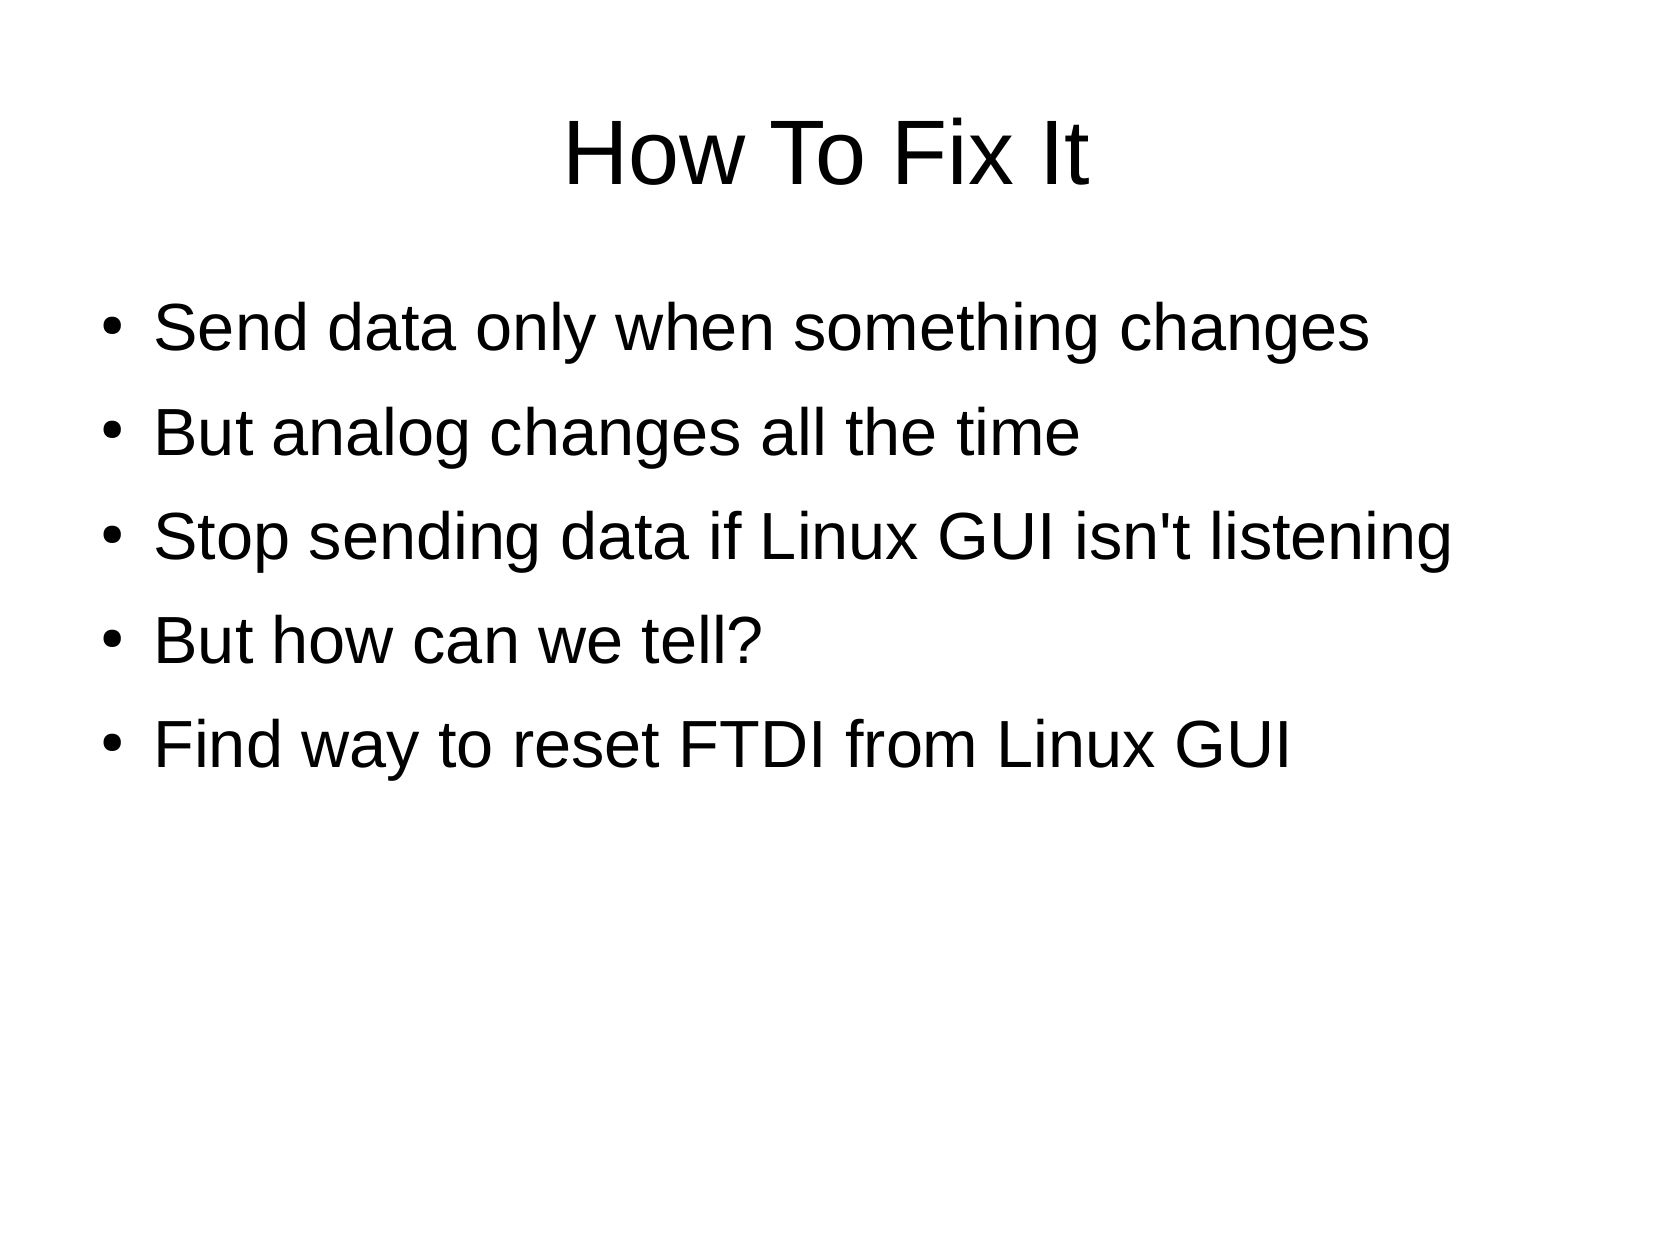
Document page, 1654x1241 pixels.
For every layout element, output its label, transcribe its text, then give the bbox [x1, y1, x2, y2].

title How To Fix It [82, 49, 1571, 257]
list Send data only when something changes But analog changes all the time Stop sending data if Linux GUI isn't listening But how can we tell? Find way to reset FTDI from Linux GUI [82, 290, 1538, 1010]
